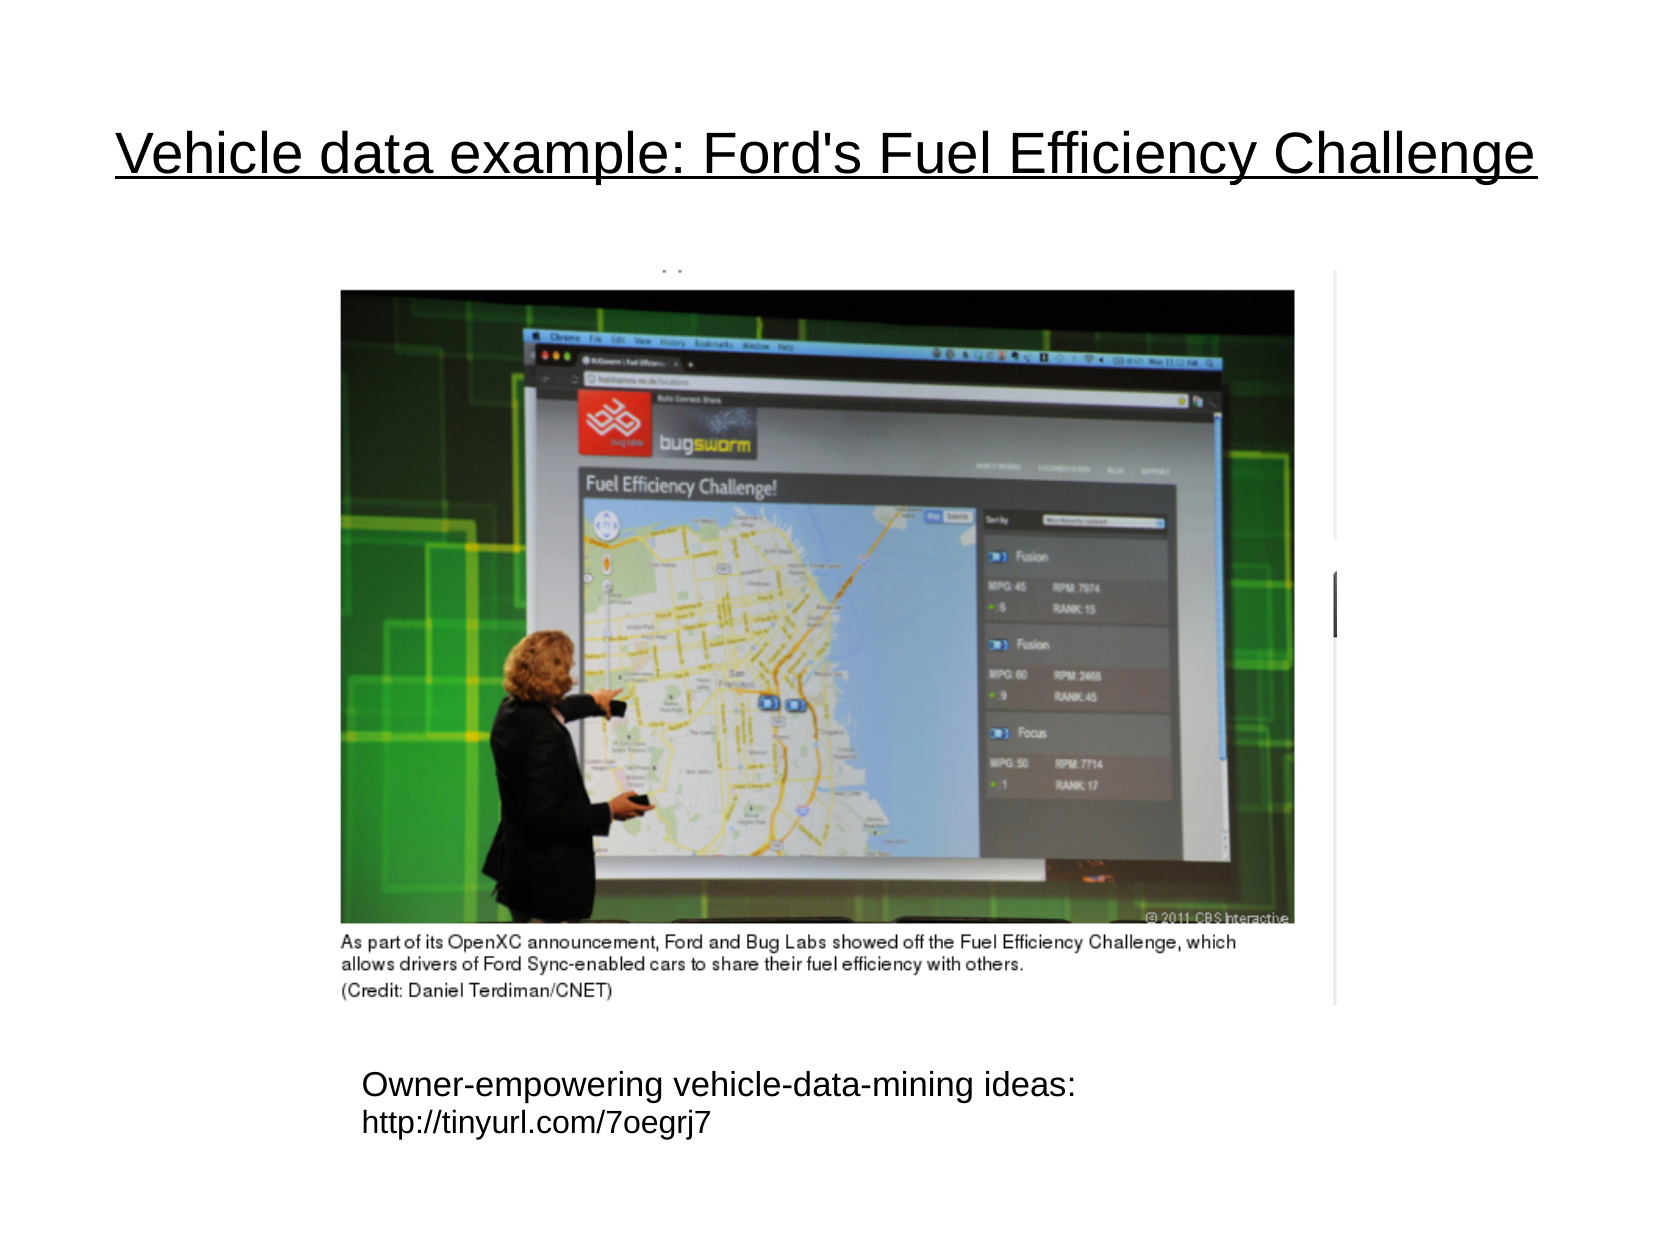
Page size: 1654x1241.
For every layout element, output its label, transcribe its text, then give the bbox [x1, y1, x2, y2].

title Vehicle data example: Ford's Fuel Efficiency Challenge [82, 49, 1571, 257]
text_box Owner-empowering vehicle-data-mining ideas: http://tinyurl.com/7oegrj7 [361, 1065, 1292, 1141]
picture [316, 270, 1337, 1006]
